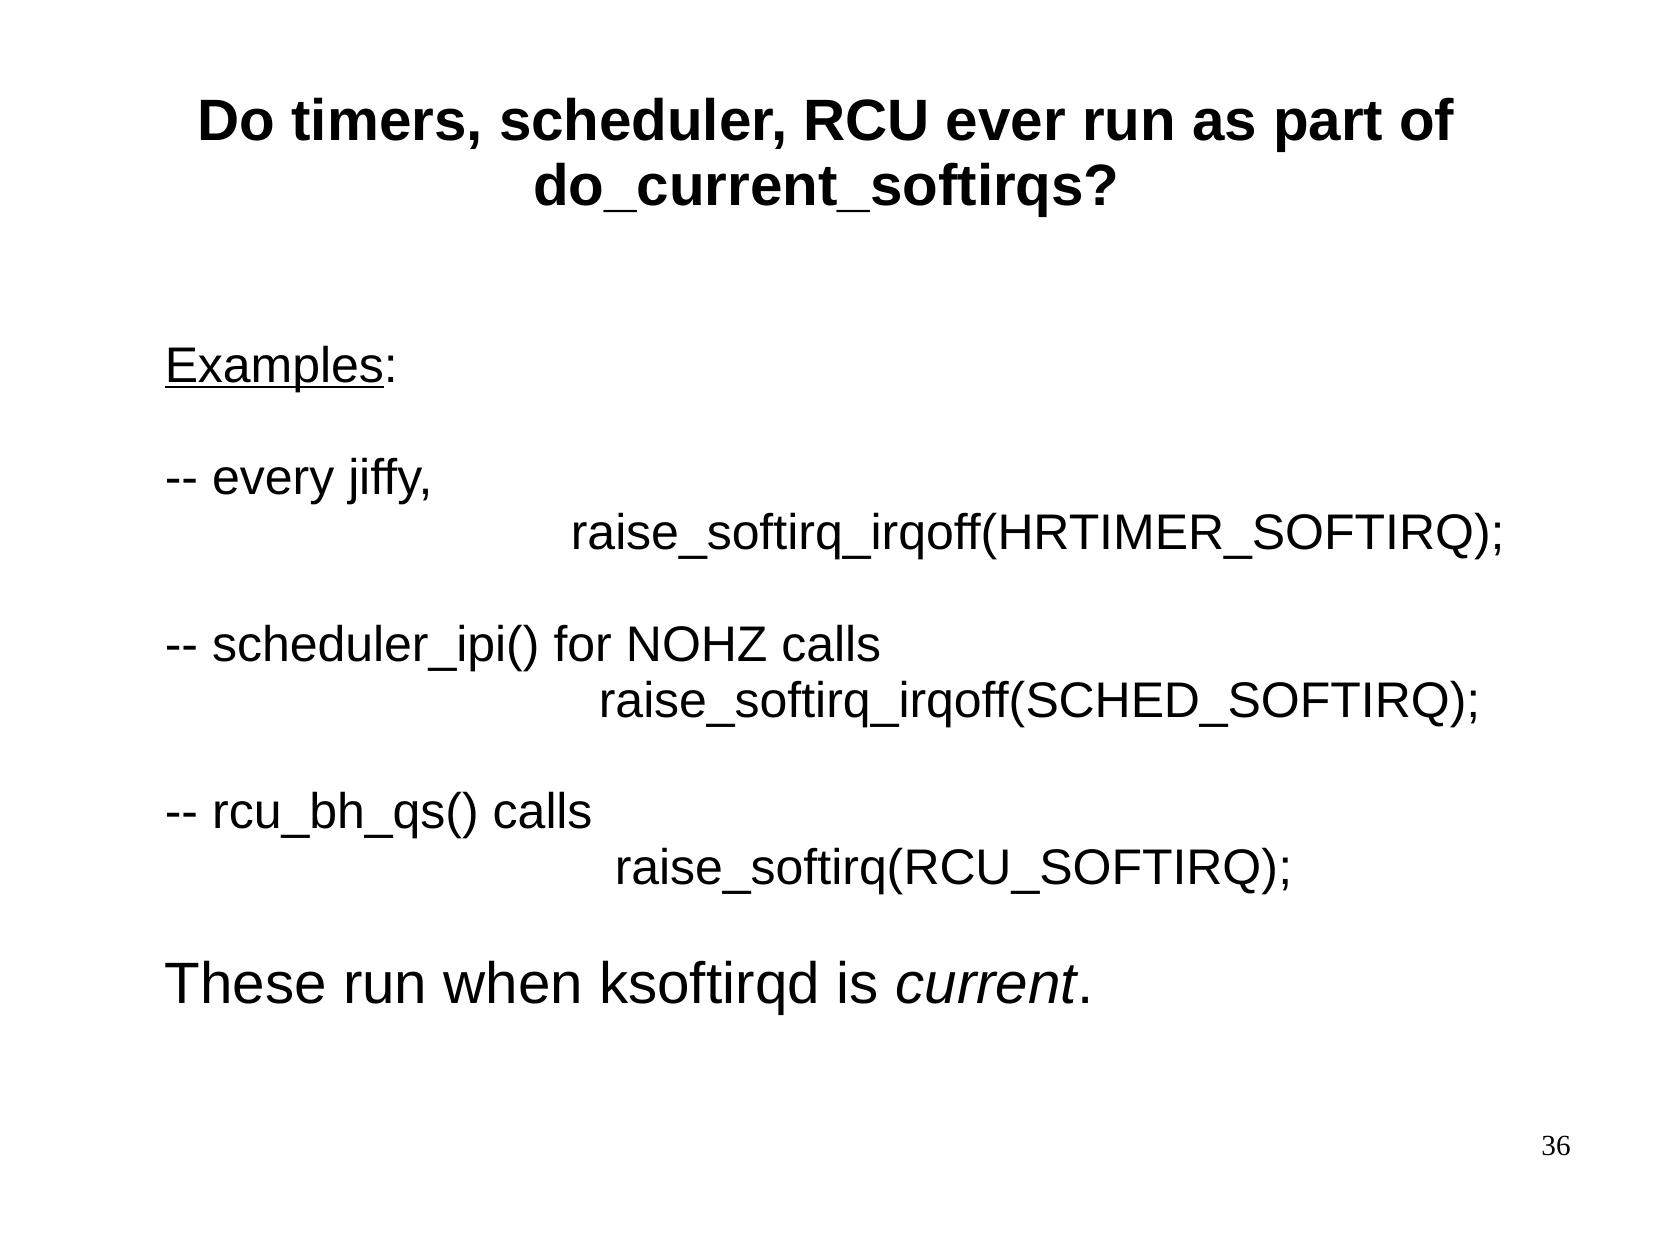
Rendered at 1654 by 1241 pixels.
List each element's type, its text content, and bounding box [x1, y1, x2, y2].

text_box Examples: -- every jiffy, raise_softirq_irqoff(HRTIMER_SOFTIRQ); -- scheduler_ipi() for NOHZ calls raise_softirq_irqoff(SCHED_SOFTIRQ); -- rcu_bh_qs() calls raise_softirq(RCU_SOFTIRQ); These run when ksoftirqd is current. [150, 330, 1531, 1024]
title Do timers, scheduler, RCU ever run as part of do_current_softirqs? [82, 49, 1571, 257]
